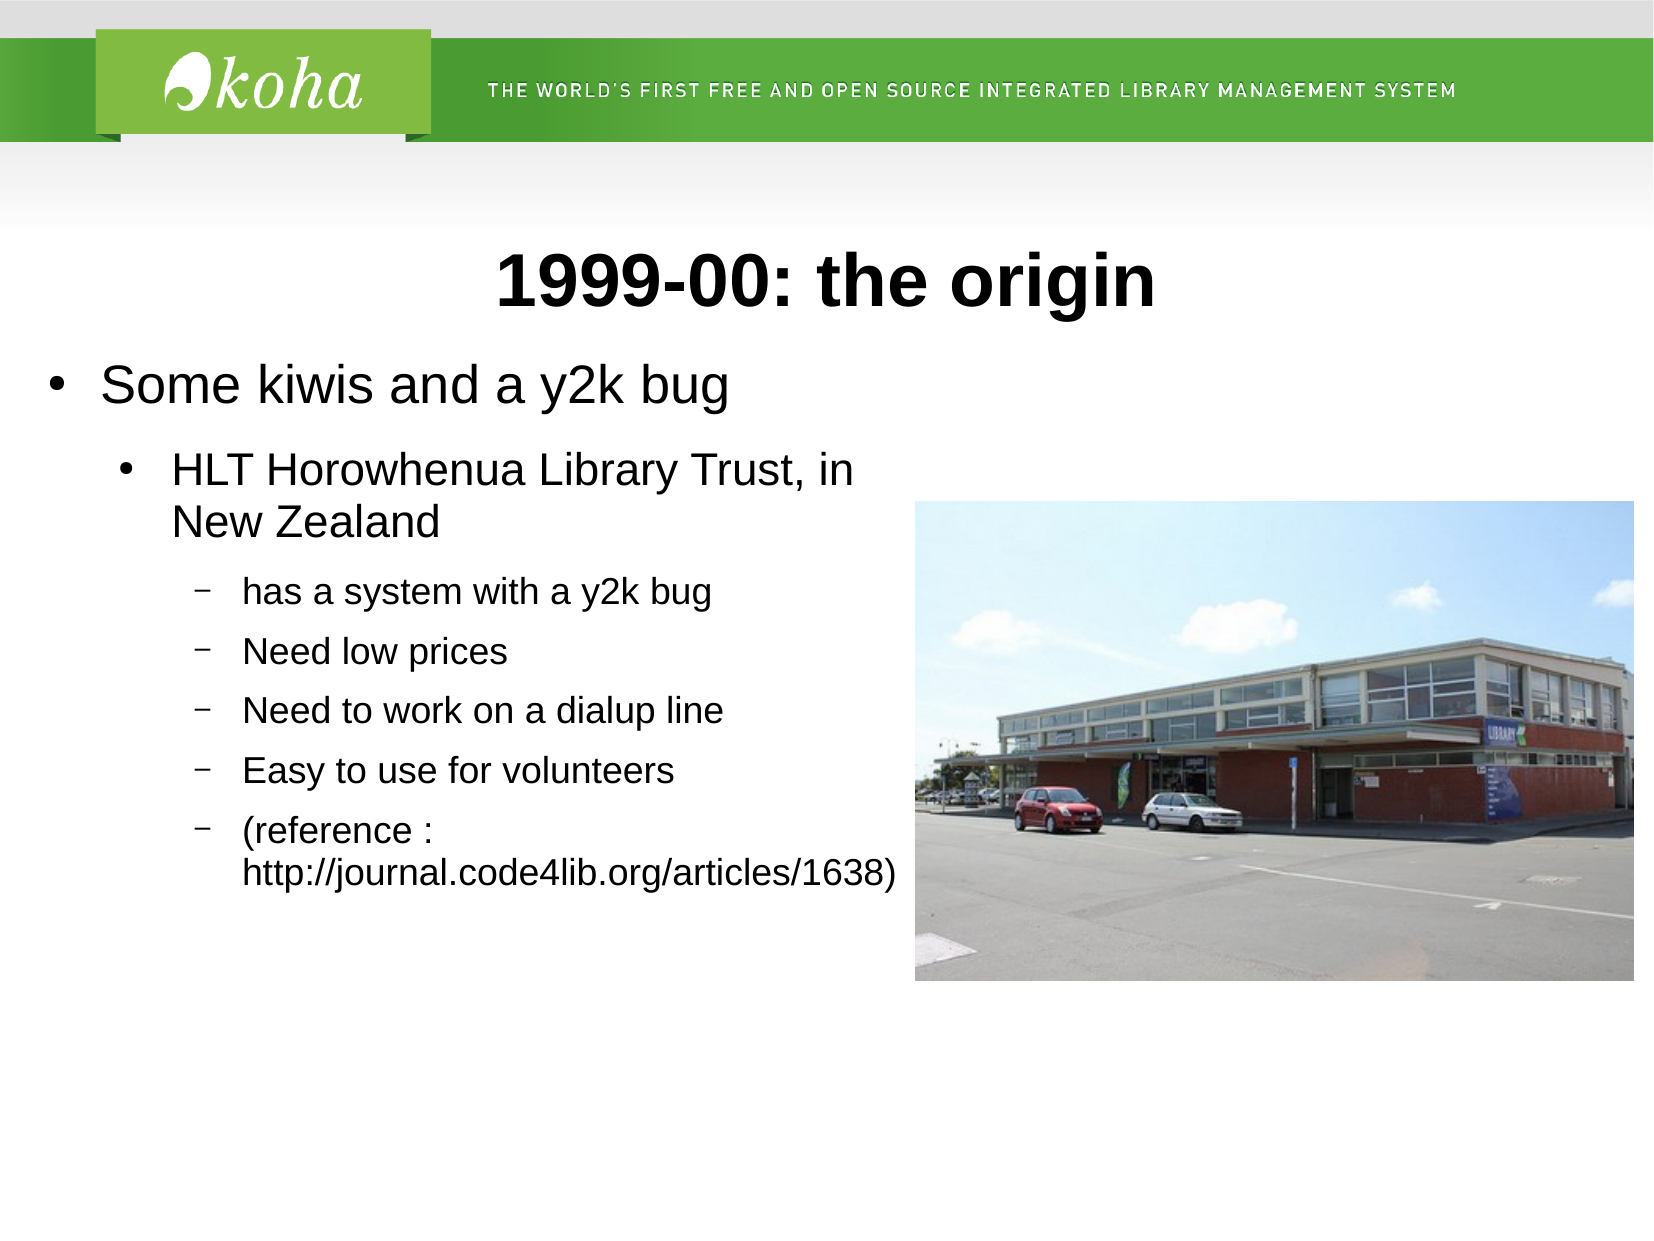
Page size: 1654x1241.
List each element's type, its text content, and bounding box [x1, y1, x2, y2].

picture [0, 0, 1654, 1241]
list Some kiwis and a y2k bug HLT Horowhenua Library Trust, in New Zealand has a system with a y2k bug Need low prices Need to work on a dialup line Easy to use for volunteers (reference : http://journal.code4lib.org/articles/1638) [29, 354, 916, 1211]
title 1999-00: the origin [82, 177, 1571, 385]
